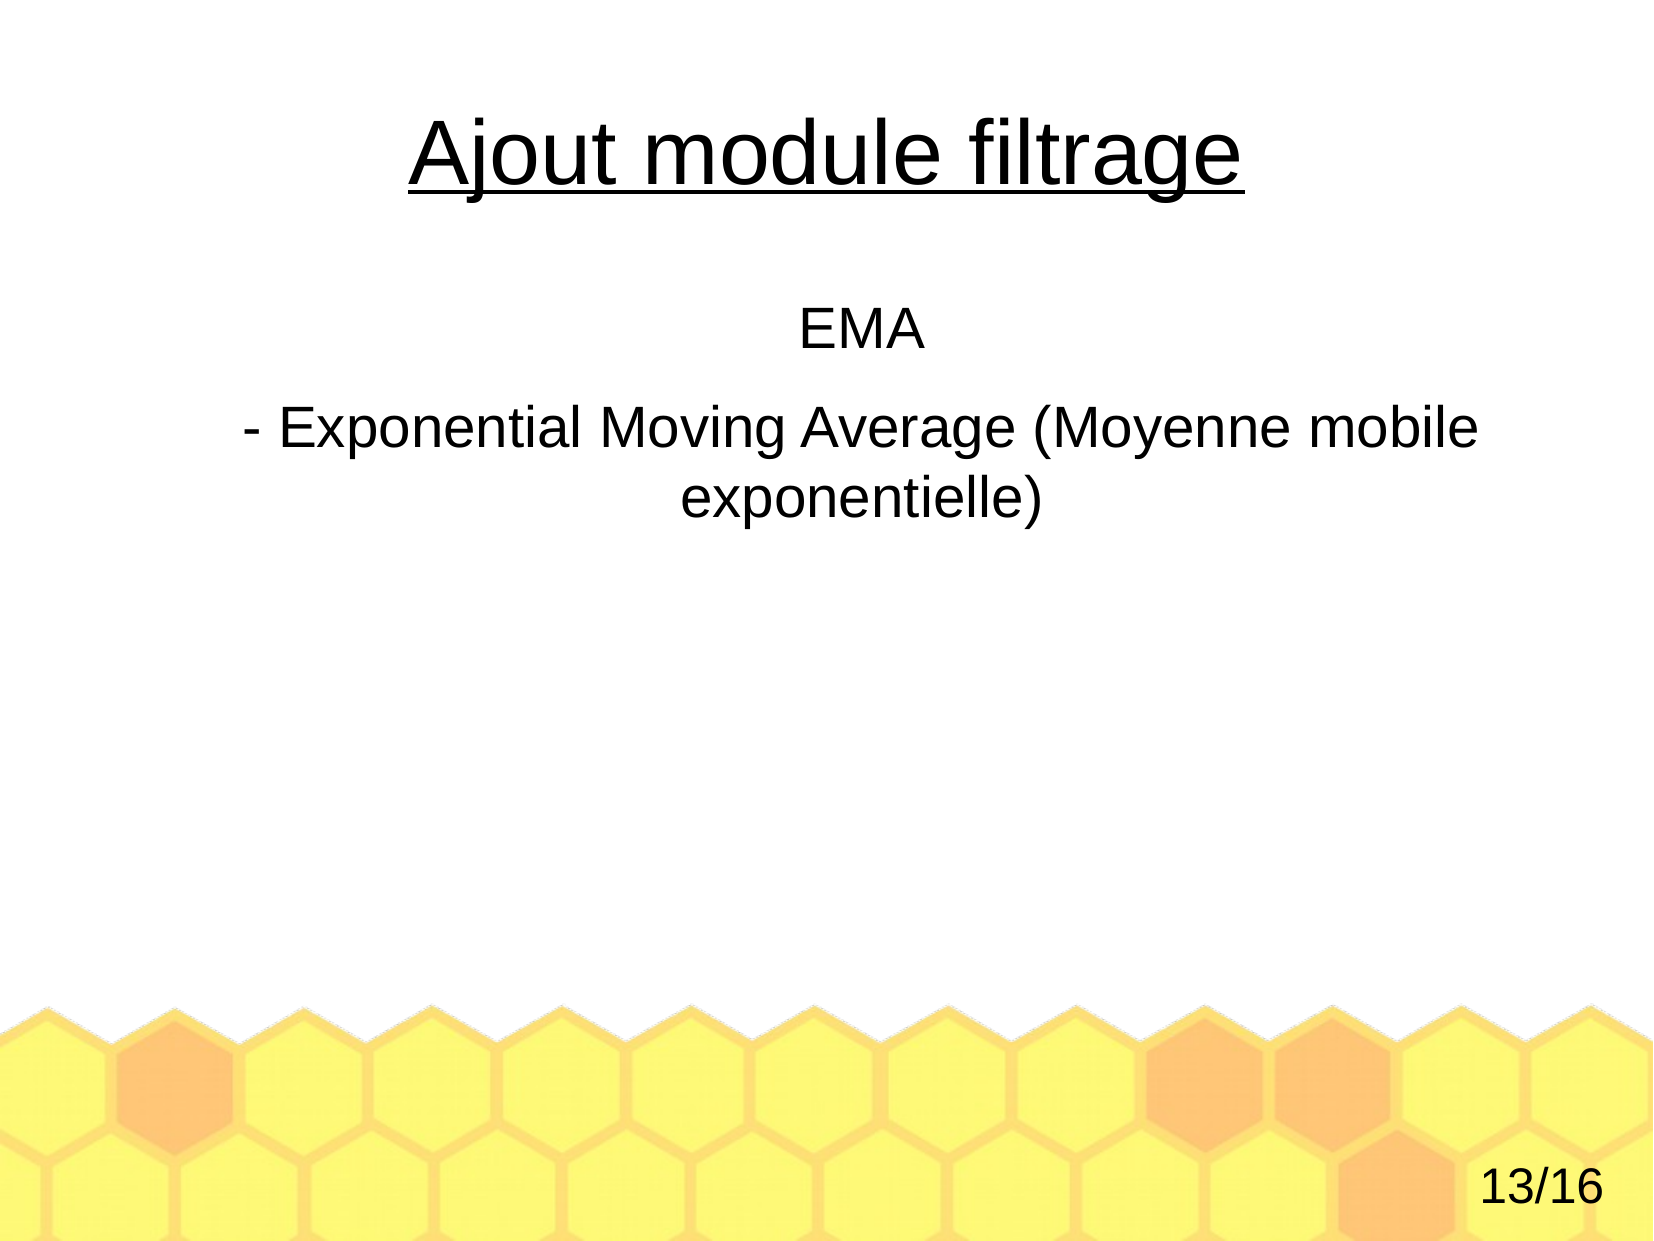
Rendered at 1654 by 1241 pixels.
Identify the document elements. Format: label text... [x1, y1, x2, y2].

picture [0, 1001, 1653, 1241]
list EMA - Exponential Moving Average (Moyenne mobile exponentielle) [82, 290, 1571, 1010]
text_box <numéro>/16 [1464, 1145, 1630, 1241]
title Ajout module filtrage [82, 49, 1571, 257]
